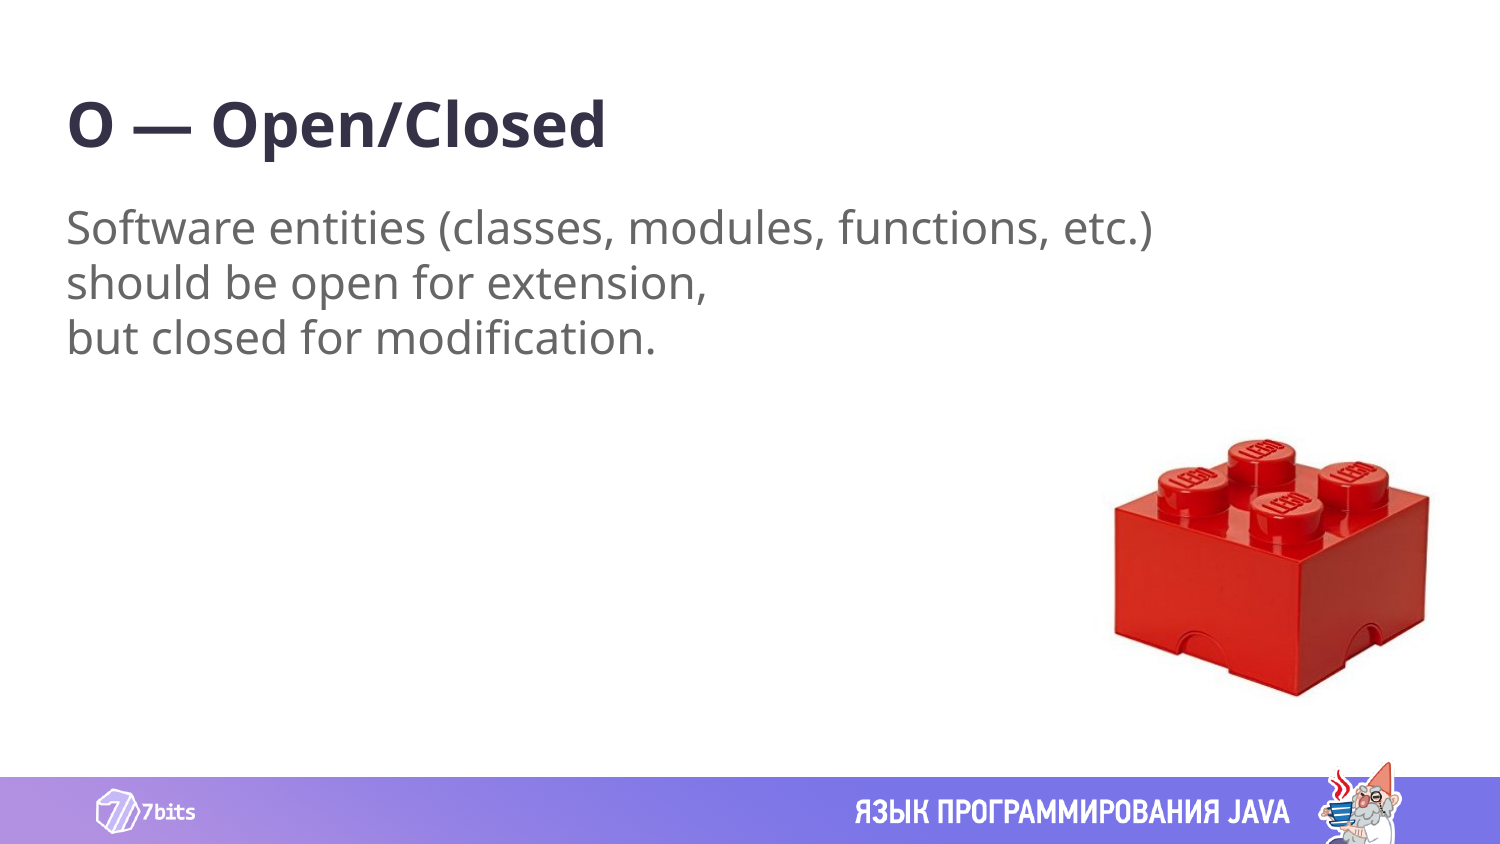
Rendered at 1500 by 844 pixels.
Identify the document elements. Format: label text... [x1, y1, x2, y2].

picture [0, 389, 1500, 844]
title O — Open/Closed [51, 69, 1449, 164]
list Software entities (classes, modules, functions, etc.) should be open for extension, but closed for modification. [51, 184, 1449, 745]
